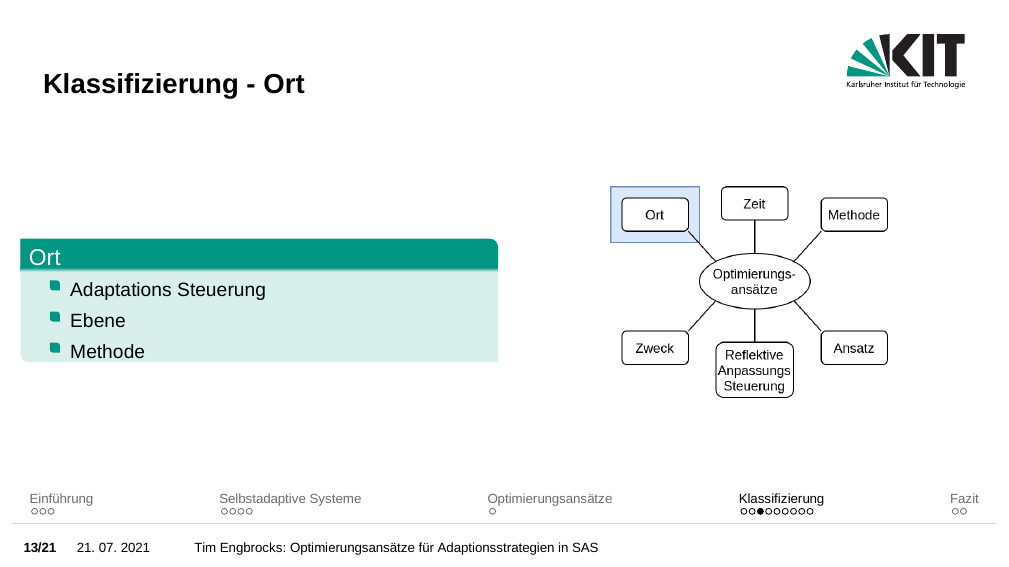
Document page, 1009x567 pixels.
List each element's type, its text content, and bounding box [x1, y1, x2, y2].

text_box [757, 508, 764, 515]
text_box Methode [70, 340, 144, 360]
picture [610, 186, 888, 398]
text_box Tim Engbrocks: Optimierungsansätze für Adaptionsstrategien in SAS [194, 540, 599, 554]
text_box [936, 34, 965, 77]
text_box Adaptations Steuerung [70, 278, 263, 298]
text_box Einführung [29, 491, 94, 505]
text_box [885, 81, 909, 88]
text_box 13/21 [23, 540, 57, 554]
text_box [871, 81, 882, 88]
text_box [879, 34, 890, 77]
text_box Ebene [70, 309, 126, 329]
text_box Fazit [950, 491, 980, 505]
text_box [922, 34, 935, 77]
text_box [911, 81, 922, 88]
text_box [20, 269, 499, 363]
text_box [949, 81, 966, 89]
text_box [923, 81, 948, 88]
text_box Klassifizierung [738, 491, 825, 505]
text_box Selbstadaptive Systeme [219, 491, 362, 505]
text_box Klassifizierung - Ort [43, 68, 305, 97]
text_box [892, 34, 921, 77]
text_box Ort [28, 245, 62, 269]
text_box 21. 07. 2021 [76, 540, 150, 554]
text_box Optimierungsansätze [487, 491, 613, 505]
text_box [846, 81, 870, 88]
